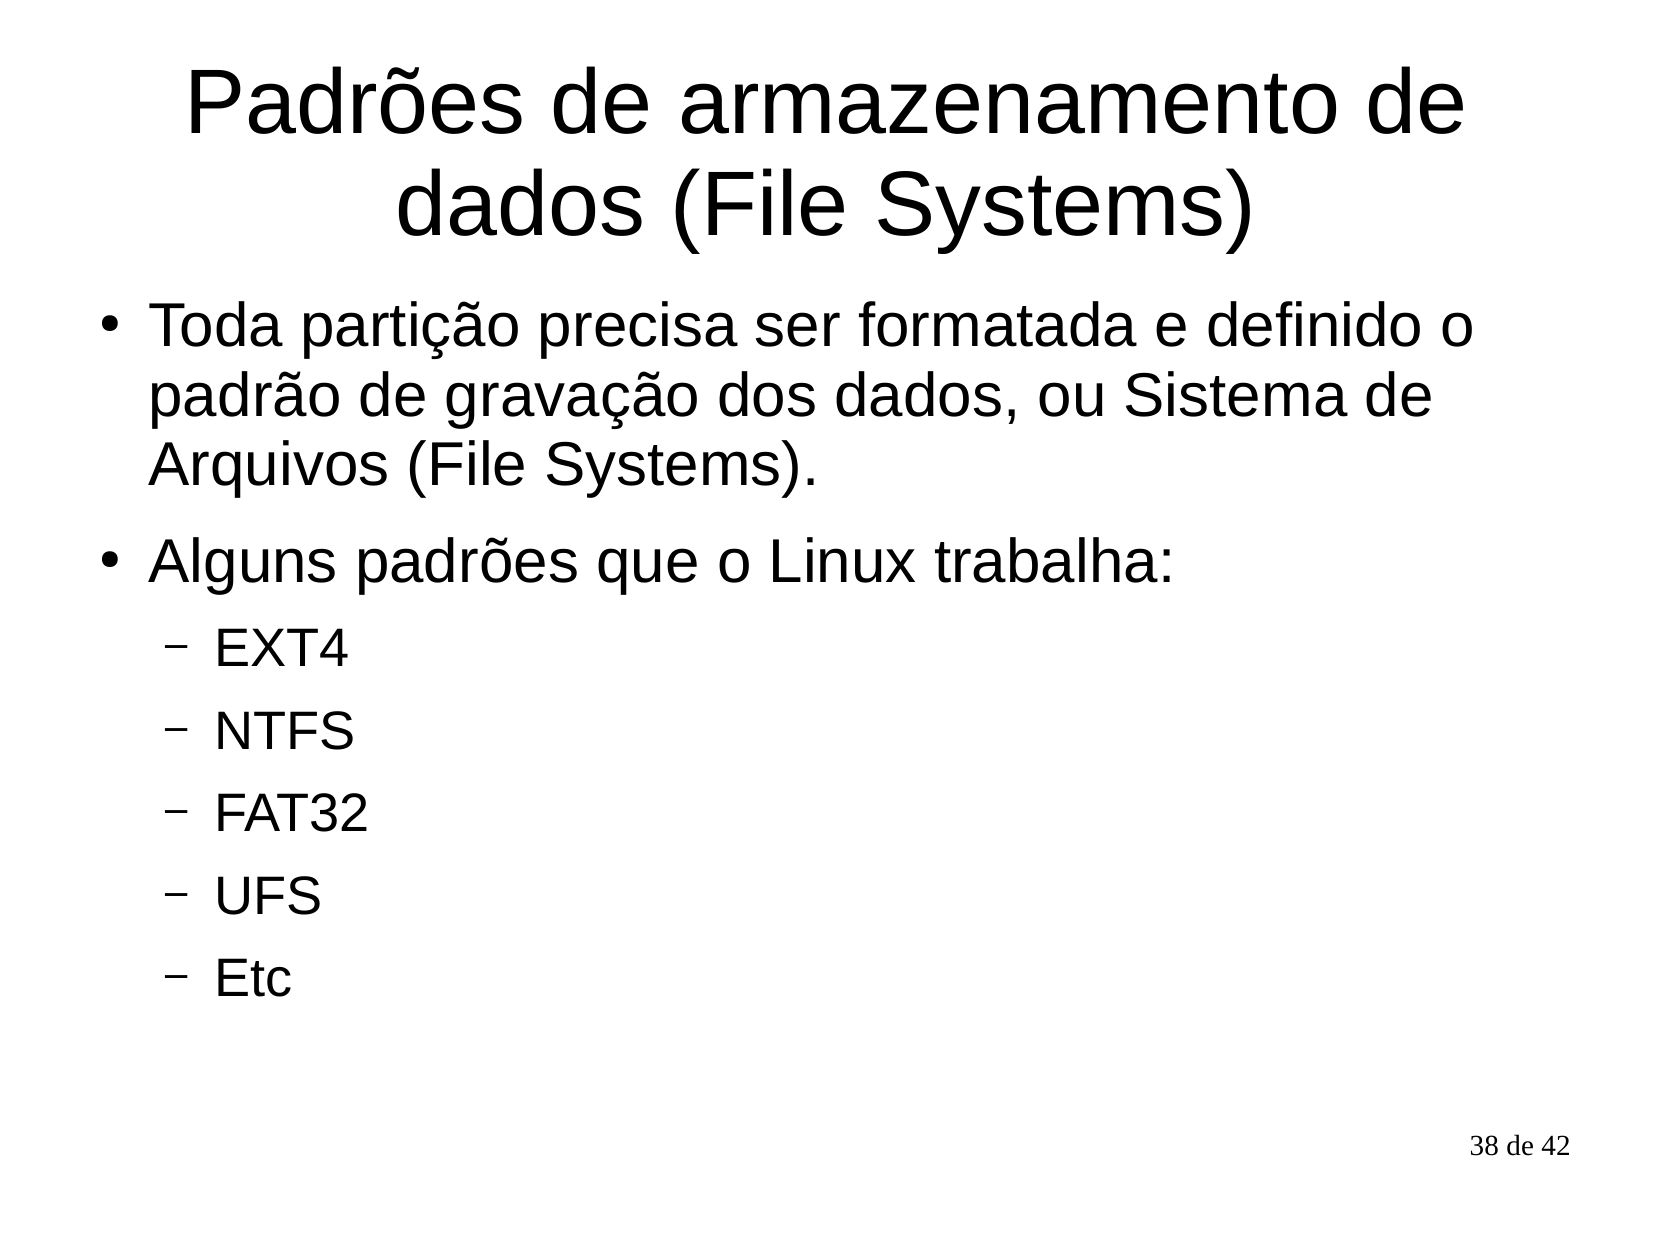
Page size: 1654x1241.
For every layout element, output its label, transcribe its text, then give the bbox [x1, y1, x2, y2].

title Padrões de armazenamento de dados (File Systems) [82, 49, 1571, 257]
list Toda partição precisa ser formatada e definido o padrão de gravação dos dados, ou Sistema de Arquivos (File Systems). Alguns padrões que o Linux trabalha: EXT4 NTFS FAT32 UFS Etc [82, 290, 1571, 1010]
